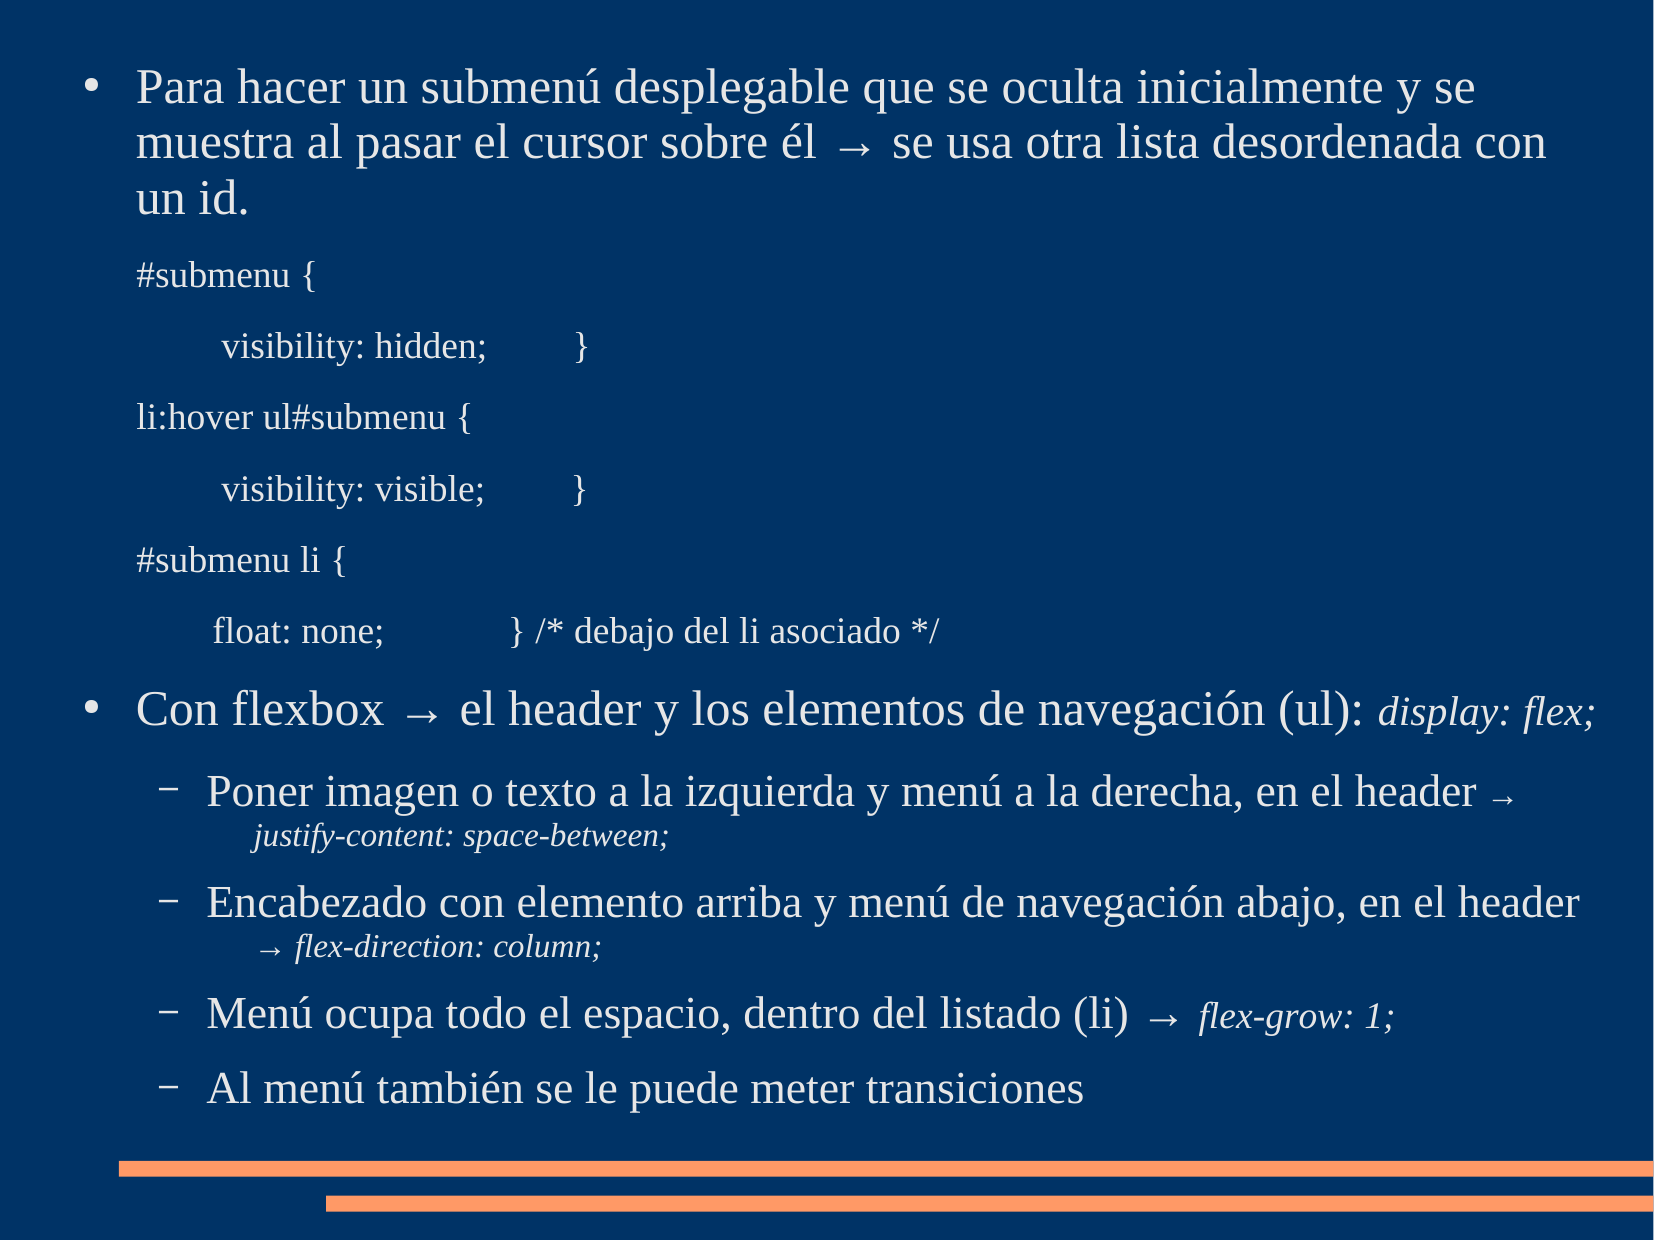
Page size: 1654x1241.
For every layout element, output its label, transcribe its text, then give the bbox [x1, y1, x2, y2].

list Para hacer un submenú desplegable que se oculta inicialmente y se muestra al pasar el cursor sobre él → se usa otra lista desordenada con un id. #submenu { visibility: hidden; } li:hover ul#submenu { visibility: visible; } #submenu li { float: none; } /* debajo del li asociado */ Con flexbox → el header y los elementos de navegación (ul): display: flex; Poner imagen o texto a la izquierda y menú a la derecha, en el header → justify-content: space-between; Encabezado con elemento arriba y menú de navegación abajo, en el header → flex-direction: column; Menú ocupa todo el espacio, dentro del listado (li) → flex-grow: 1; Al menú también se le puede meter transiciones [64, 59, 1601, 1191]
